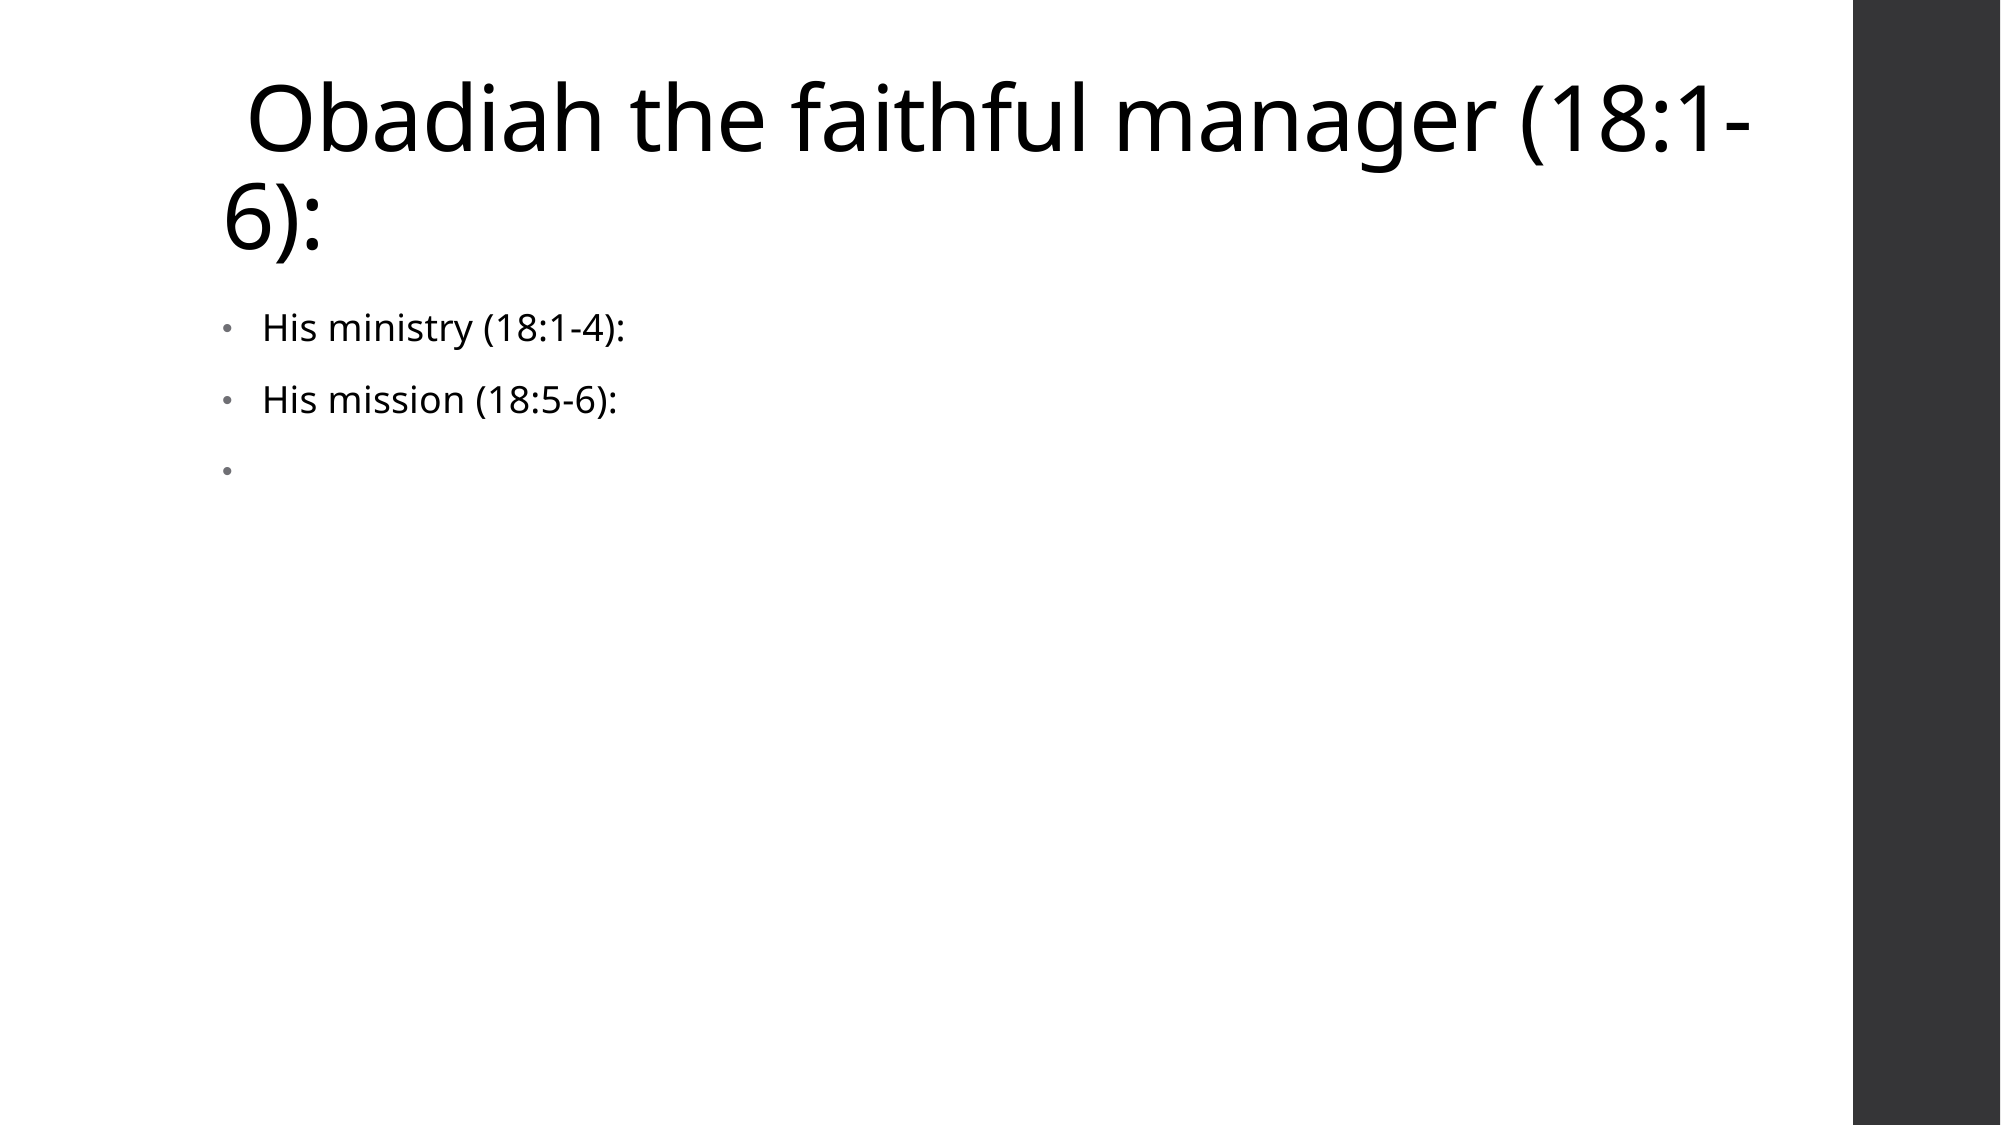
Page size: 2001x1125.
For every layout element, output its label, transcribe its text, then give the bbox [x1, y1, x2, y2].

list His ministry (18:1-4): His mission (18:5-6): [206, 299, 1617, 1014]
title Obadiah the faithful manager (18:1-6): [206, 60, 1797, 278]
